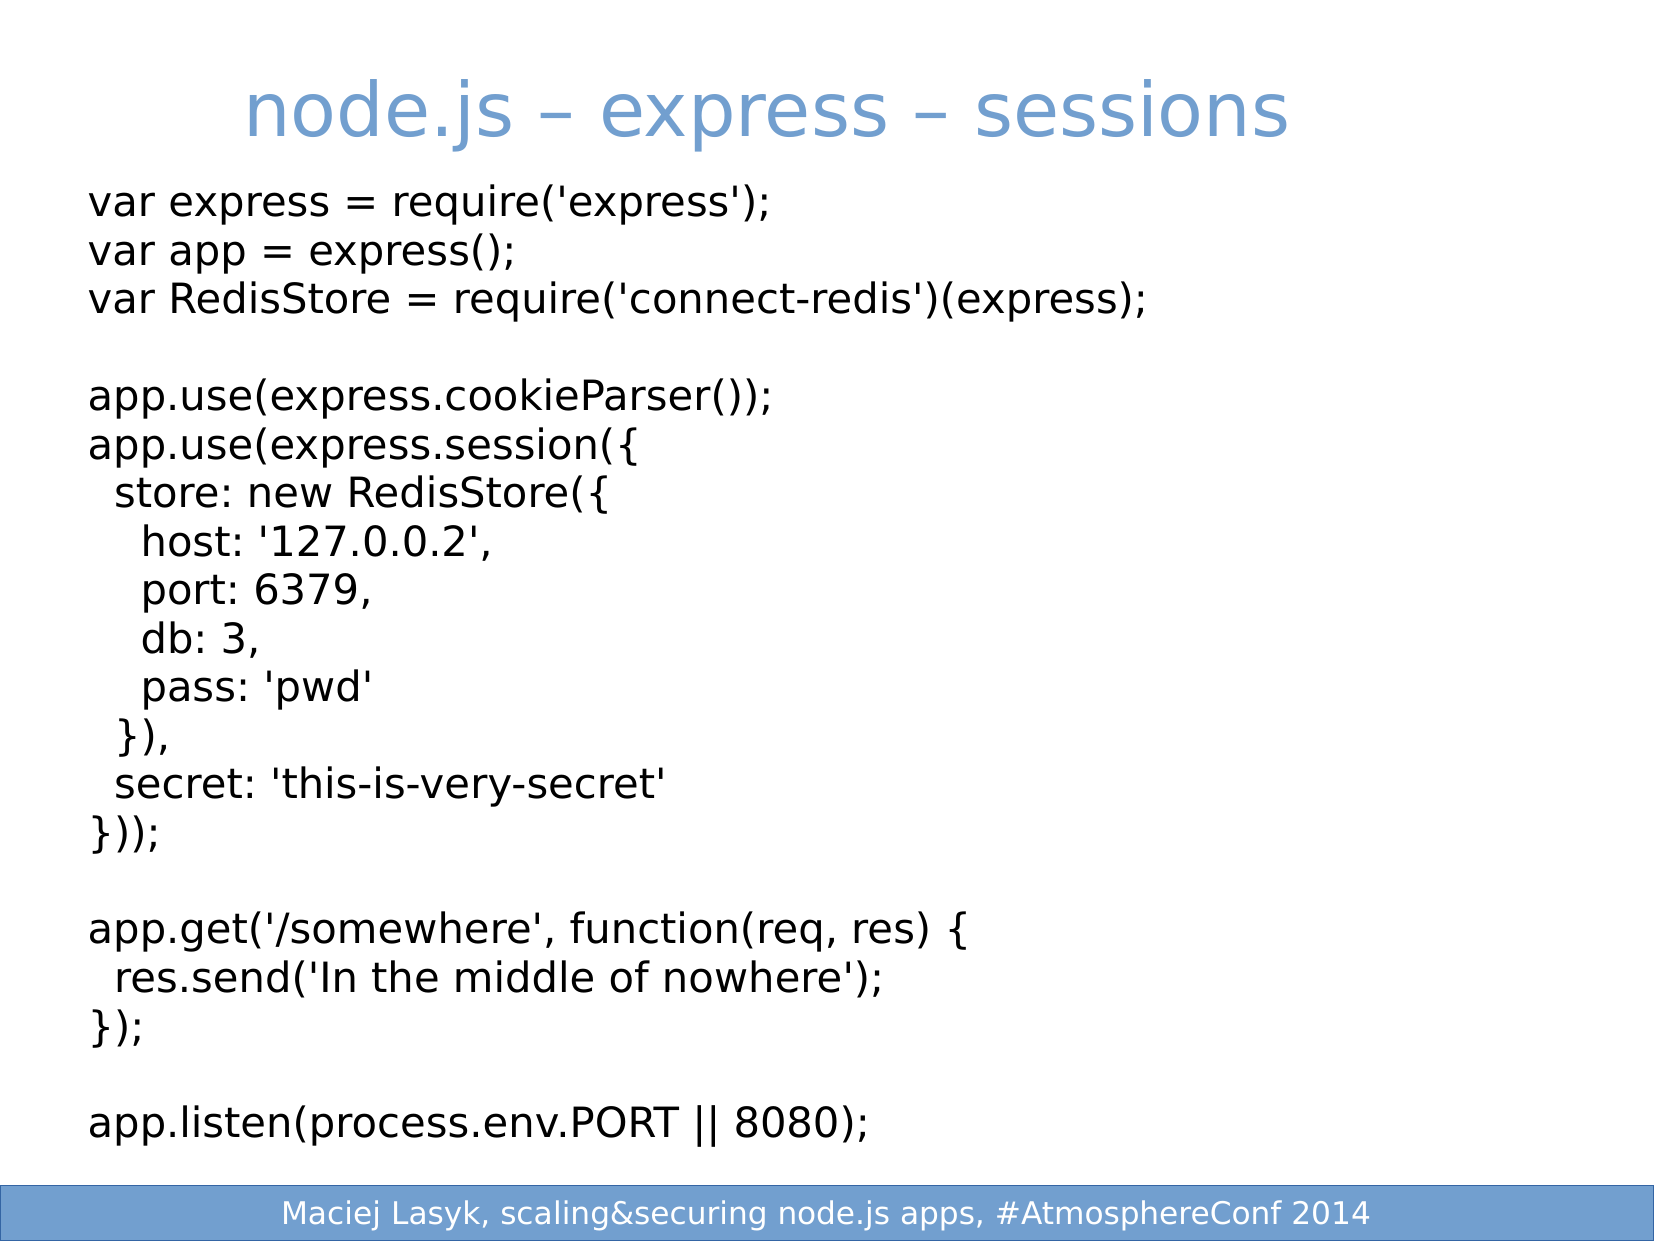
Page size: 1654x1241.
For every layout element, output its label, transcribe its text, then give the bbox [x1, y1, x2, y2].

text_box var express = require('express'); var app = express(); var RedisStore = require('connect-redis')(express); app.use(express.cookieParser()); app.use(express.session({ store: new RedisStore({ host: '127.0.0.2', port: 6379, db: 3, pass: 'pwd' }), secret: 'this-is-very-secret' })); app.get('/somewhere', function(req, res) { res.send('In the middle of nowhere'); }); app.listen(process.env.PORT || 8080); [72, 170, 1654, 1156]
text_box node.js – express – sessions [228, 60, 1306, 163]
text_box Maciej Lasyk, scaling&securing node.js apps, #AtmosphereConf 2014 [266, 1188, 1388, 1240]
text_box [0, 1185, 1654, 1241]
